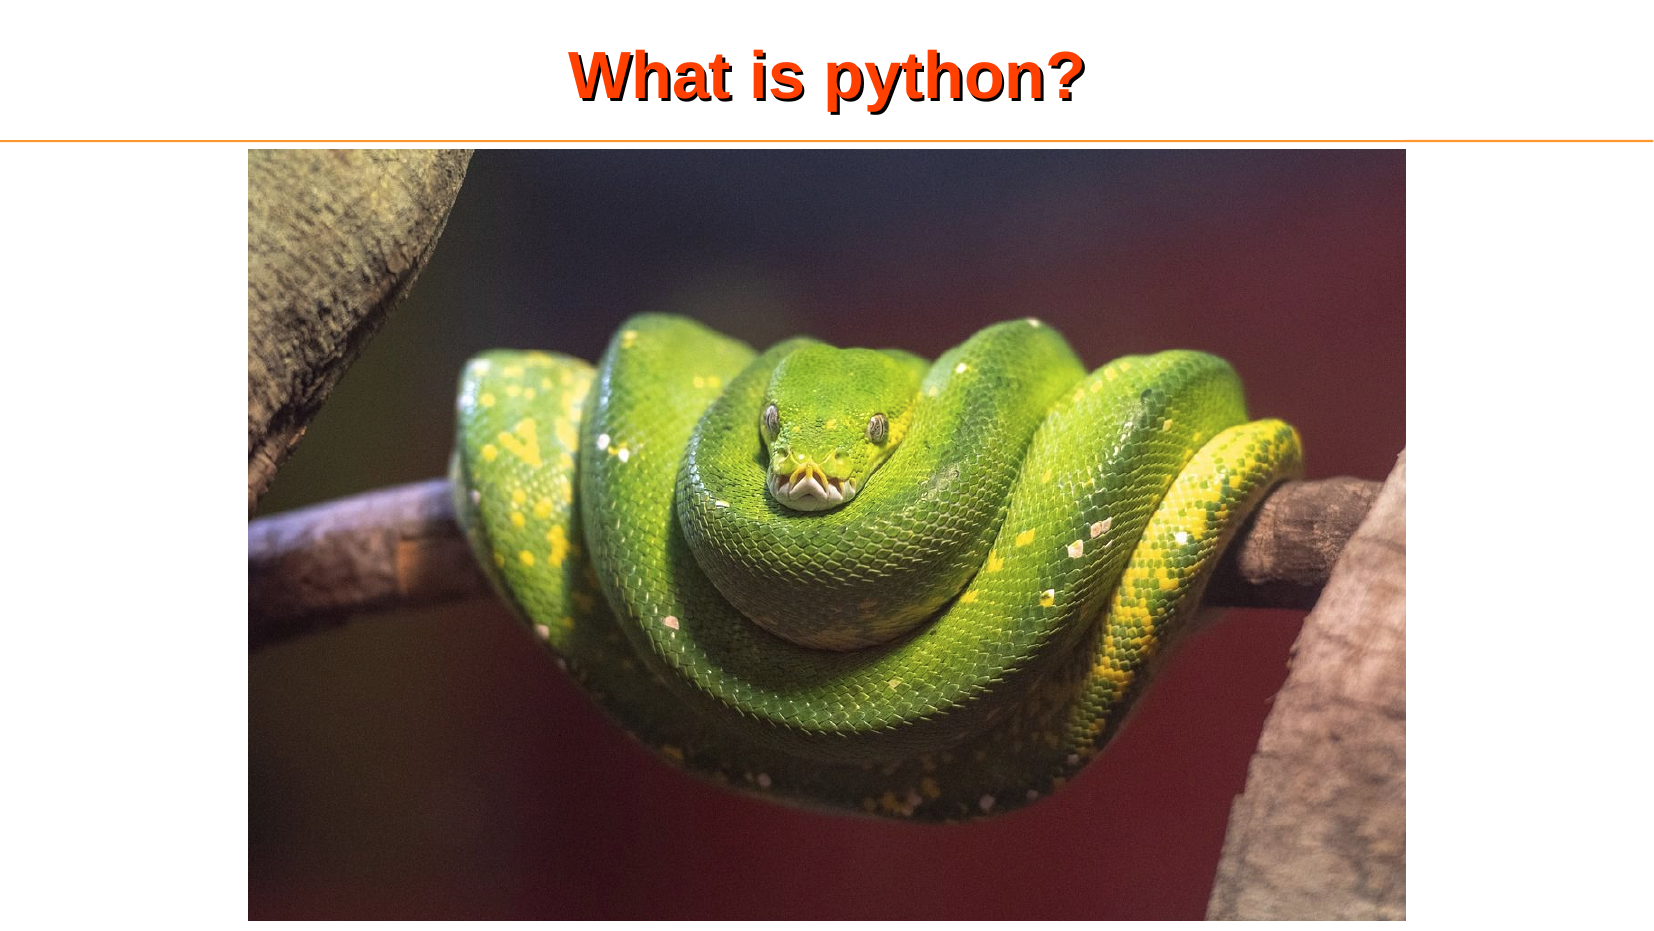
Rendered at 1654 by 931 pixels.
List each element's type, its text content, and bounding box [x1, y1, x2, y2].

picture [248, 149, 1406, 921]
text_box What is python? [553, 30, 1102, 121]
